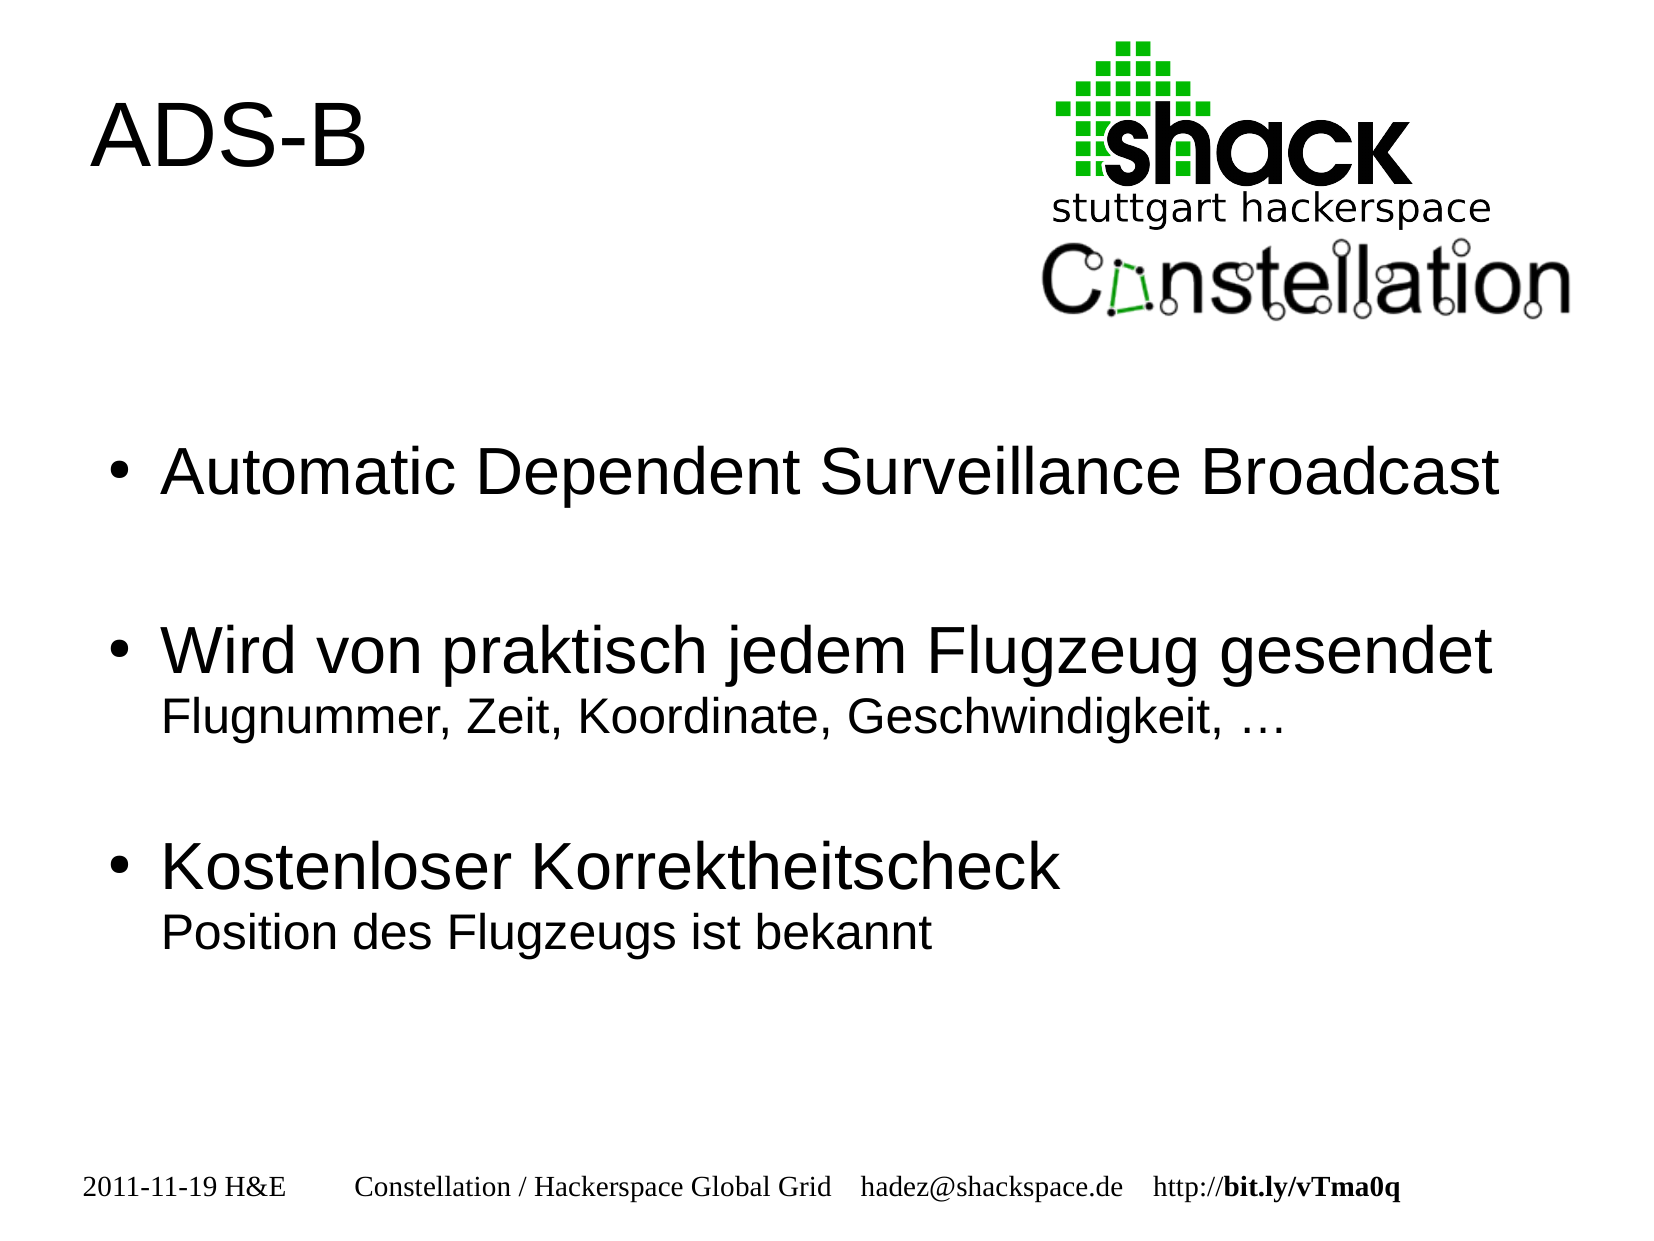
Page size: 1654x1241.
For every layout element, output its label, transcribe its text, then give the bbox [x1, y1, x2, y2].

title ADS-B [90, 30, 1029, 241]
picture [1028, 34, 1586, 325]
list Automatic Dependent Surveillance Broadcast Wird von praktisch jedem Flugzeug gesendet Flugnummer, Zeit, Koordinate, Geschwindigkeit, … Kostenloser Korrektheitscheck Position des Flugzeugs ist bekannt [90, 330, 1571, 1141]
